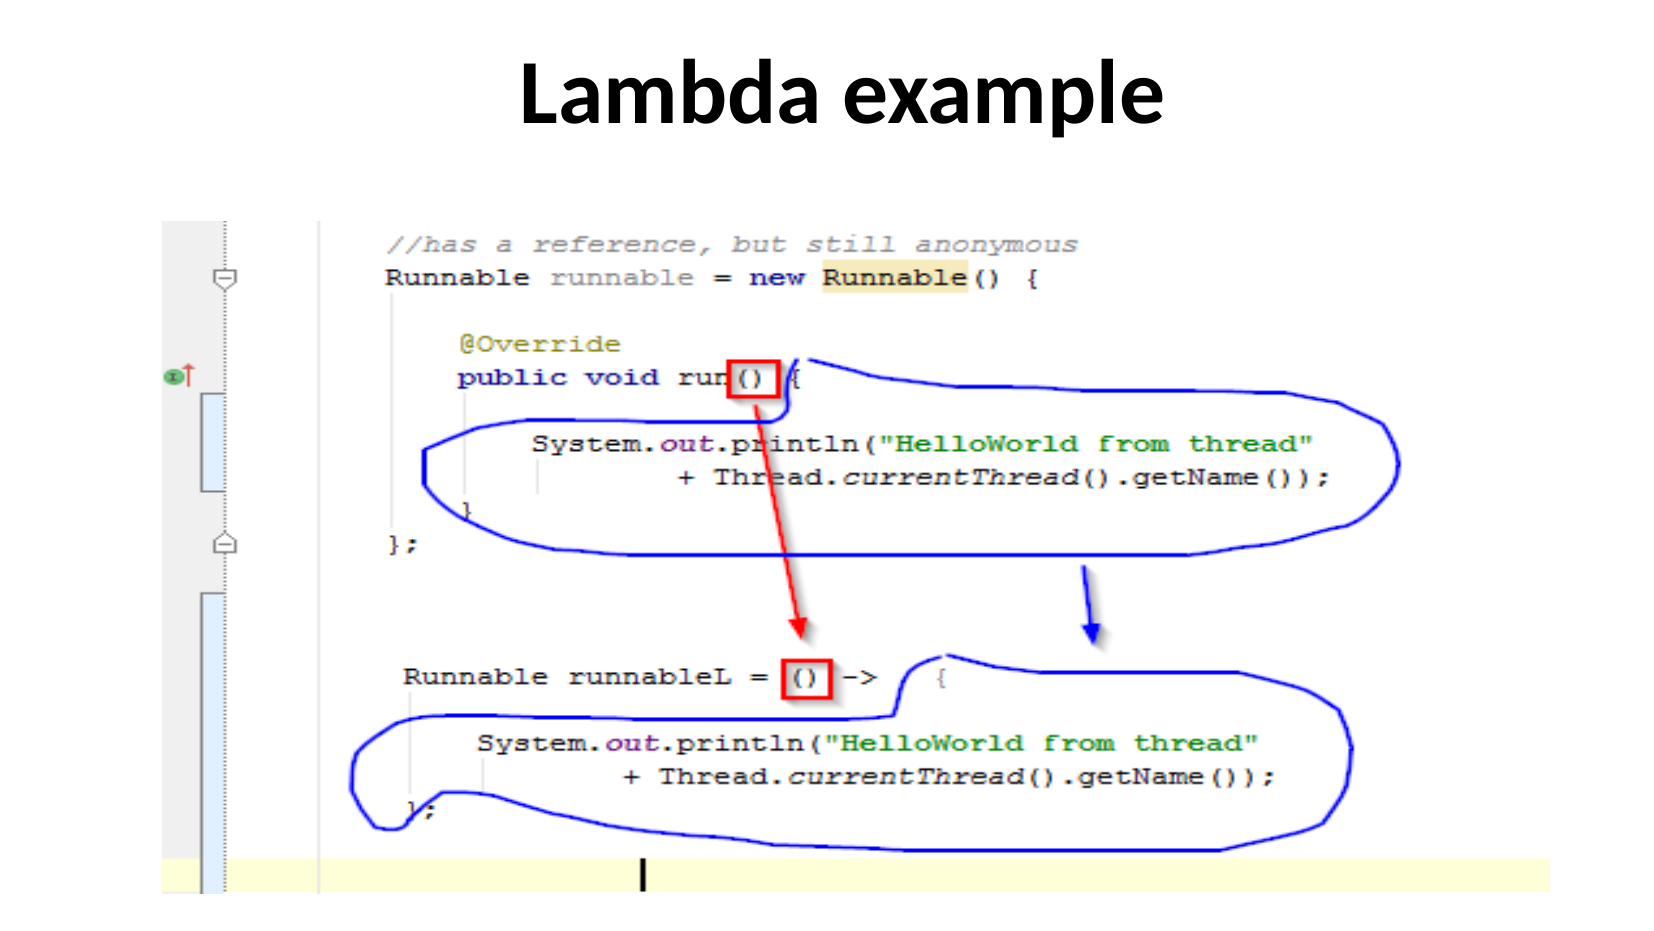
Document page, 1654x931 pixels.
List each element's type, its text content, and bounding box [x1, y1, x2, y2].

picture [162, 221, 1550, 894]
title Lambda example [82, 36, 1571, 146]
